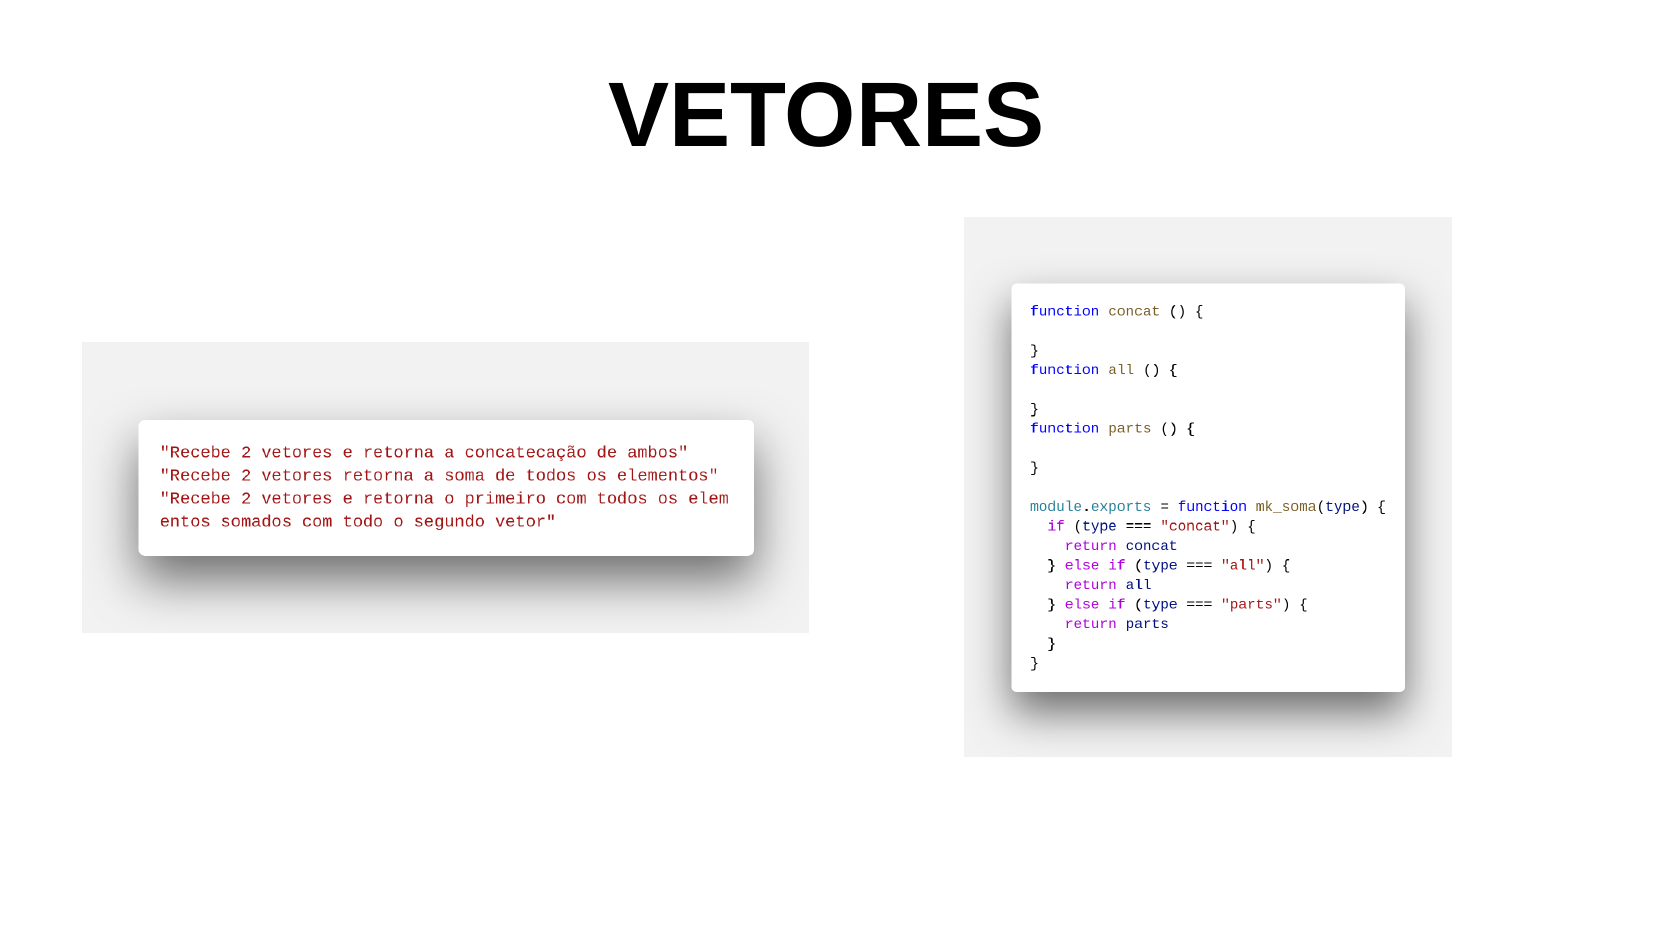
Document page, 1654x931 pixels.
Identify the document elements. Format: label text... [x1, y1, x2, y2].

picture [964, 217, 1452, 758]
picture [82, 342, 809, 633]
title VETORES [82, 37, 1571, 193]
